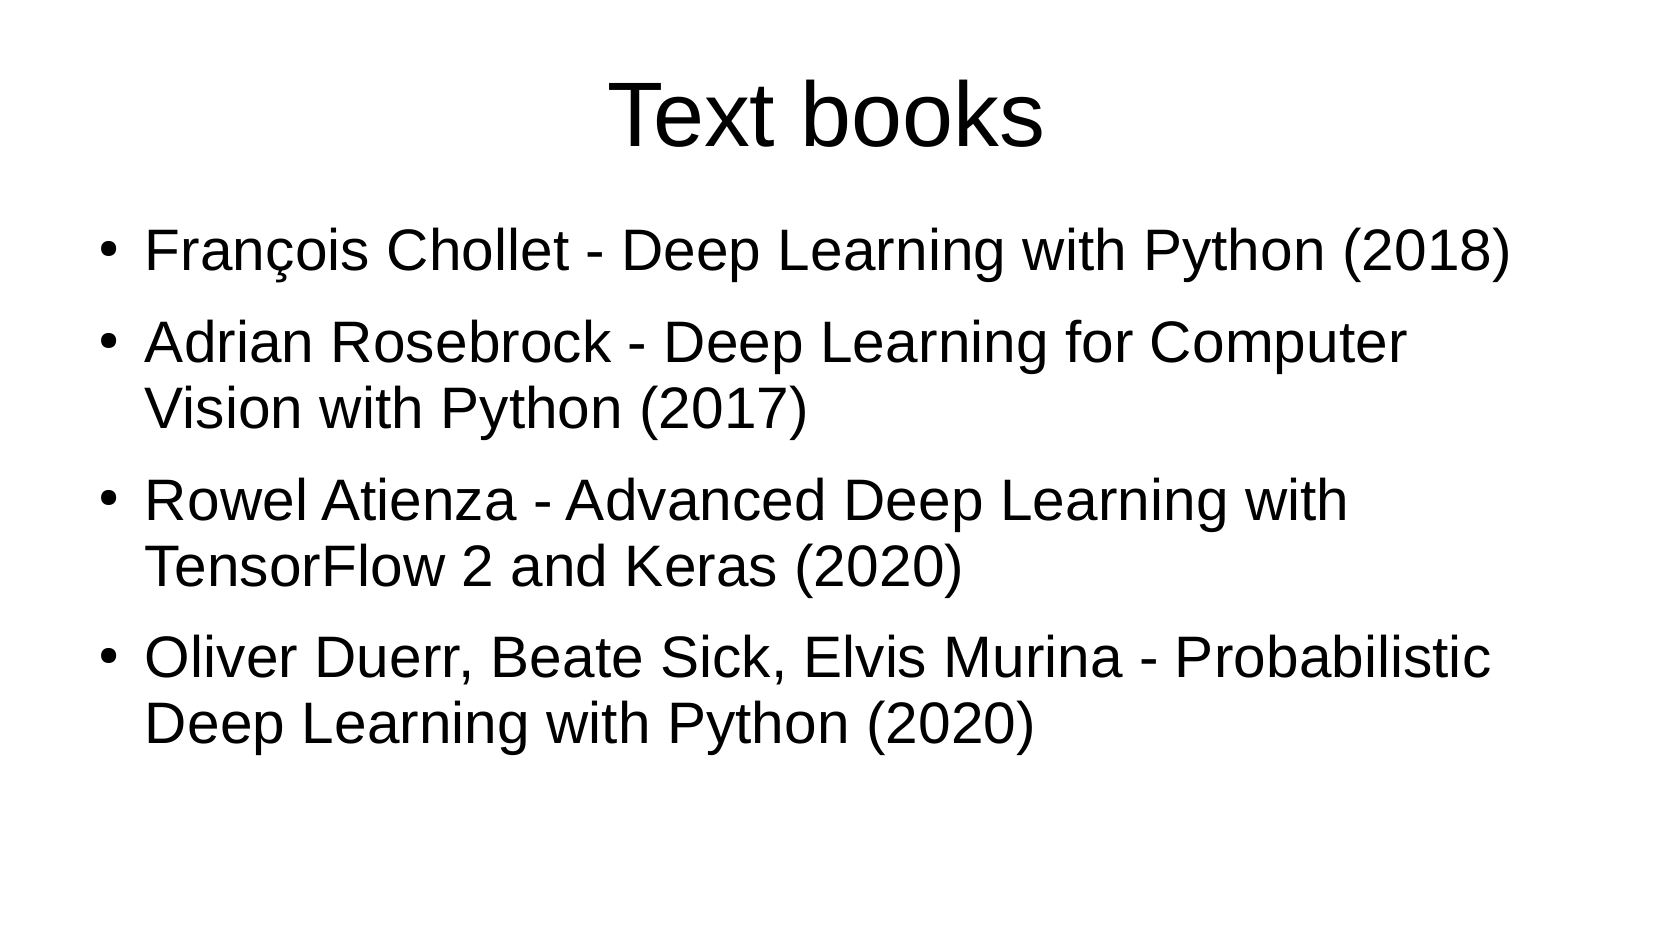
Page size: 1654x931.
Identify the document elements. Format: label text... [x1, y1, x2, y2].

list François Chollet - Deep Learning with Python (2018) Adrian Rosebrock - Deep Learning for Computer Vision with Python (2017) Rowel Atienza - Advanced Deep Learning with TensorFlow 2 and Keras (2020) Oliver Duerr, Beate Sick, Elvis Murina - Probabilistic Deep Learning with Python (2020) [82, 217, 1571, 758]
title Text books [82, 37, 1571, 193]
